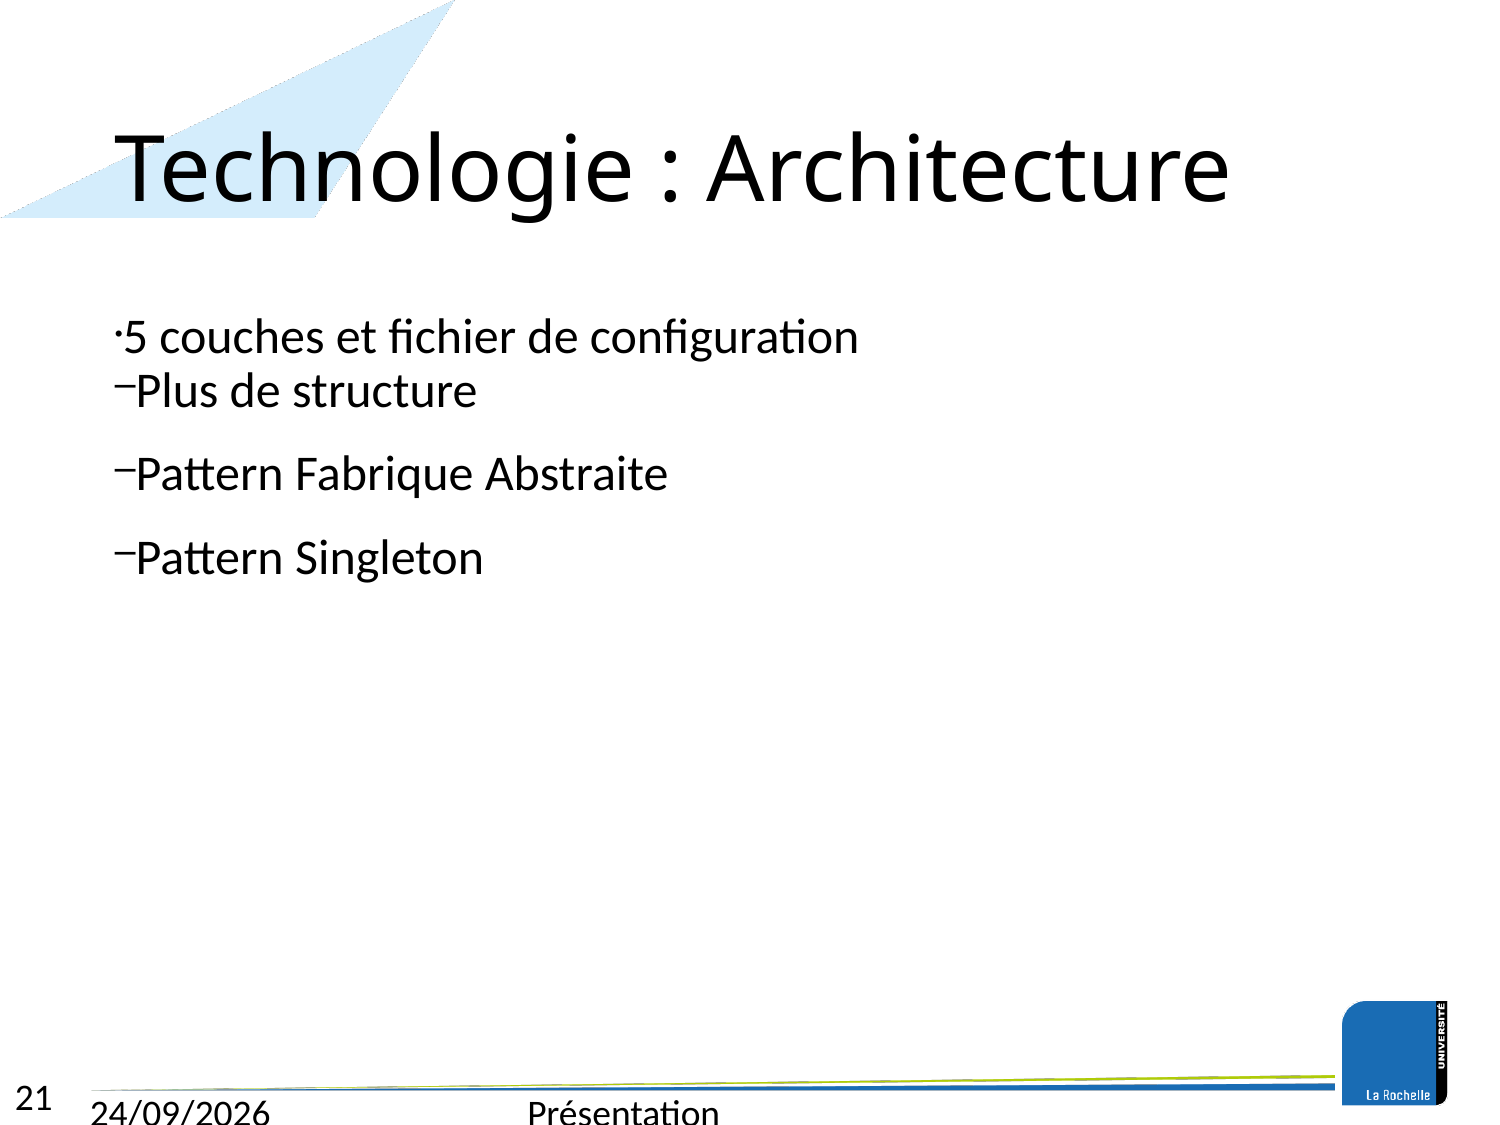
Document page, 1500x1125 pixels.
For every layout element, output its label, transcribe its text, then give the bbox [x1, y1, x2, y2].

subtitle Technologie : Architecture [100, 114, 1424, 198]
text_box 2015/11/6 [77, 1081, 425, 1125]
text_box Présentation [512, 1081, 988, 1125]
list 5 couches et fichier de configuration Plus de structure Pattern Fabrique Abstraite Pattern Singleton [100, 302, 1424, 953]
text_box [0, 1065, 77, 1125]
